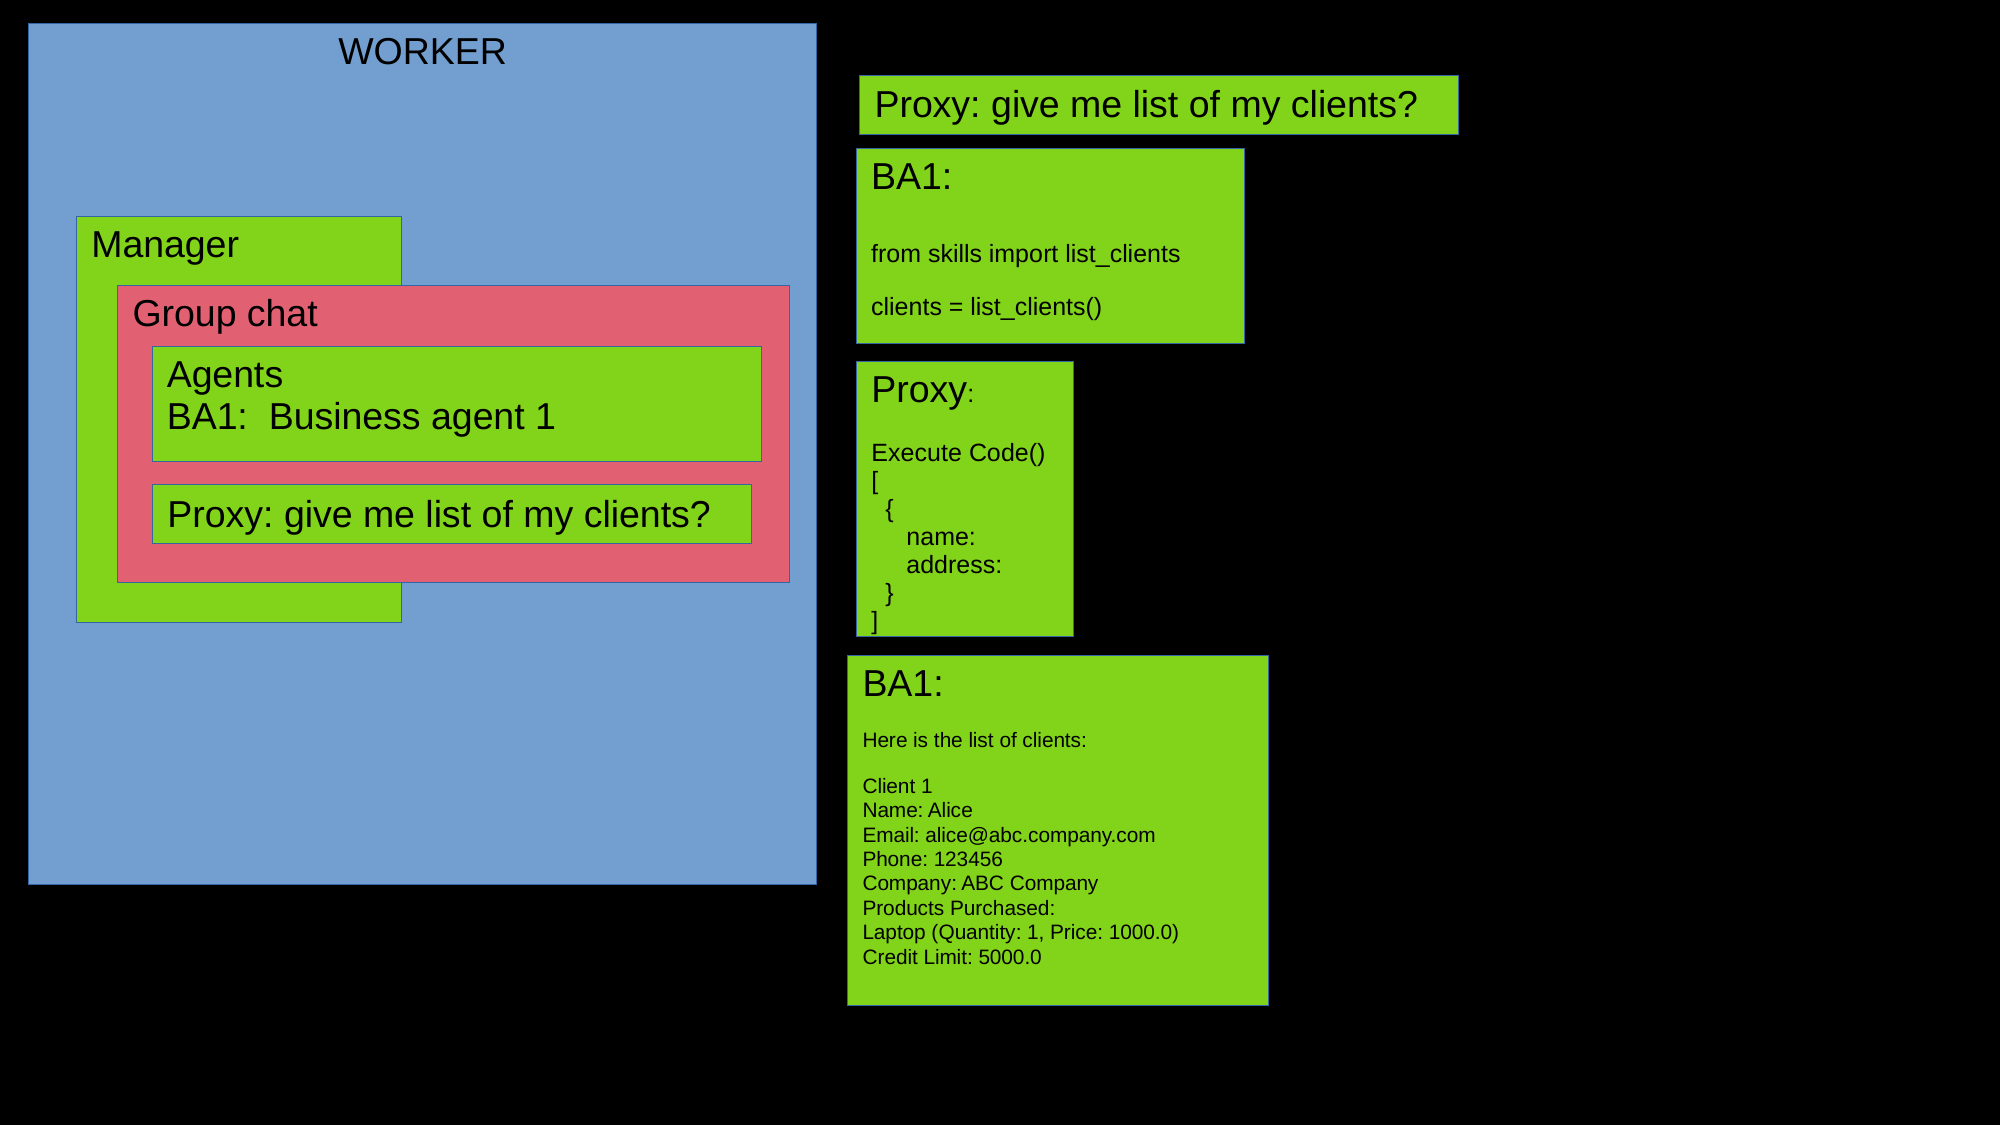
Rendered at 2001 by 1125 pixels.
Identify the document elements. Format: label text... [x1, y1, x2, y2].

text_box BA1: from skills import list_clients clients = list_clients() [856, 148, 1245, 344]
text_box Proxy: give me list of my clients? [859, 75, 1459, 135]
text_box Agents BA1: Business agent 1 [152, 346, 762, 462]
text_box BA1: Here is the list of clients: Client 1 Name: Alice Email: alice@abc.company.com Phone: 123456 Company: ABC Company Products Purchased: Laptop (Quantity: 1, Price: 1000.0) Credit Limit: 5000.0 [847, 655, 1269, 1006]
text_box Proxy: Execute Code() [ { name: address: } ] [856, 361, 1074, 637]
text_box Proxy: give me list of my clients? [152, 484, 752, 544]
text_box Group chat [117, 285, 790, 583]
text_box WORKER [28, 23, 817, 885]
text_box Manager [76, 216, 402, 623]
